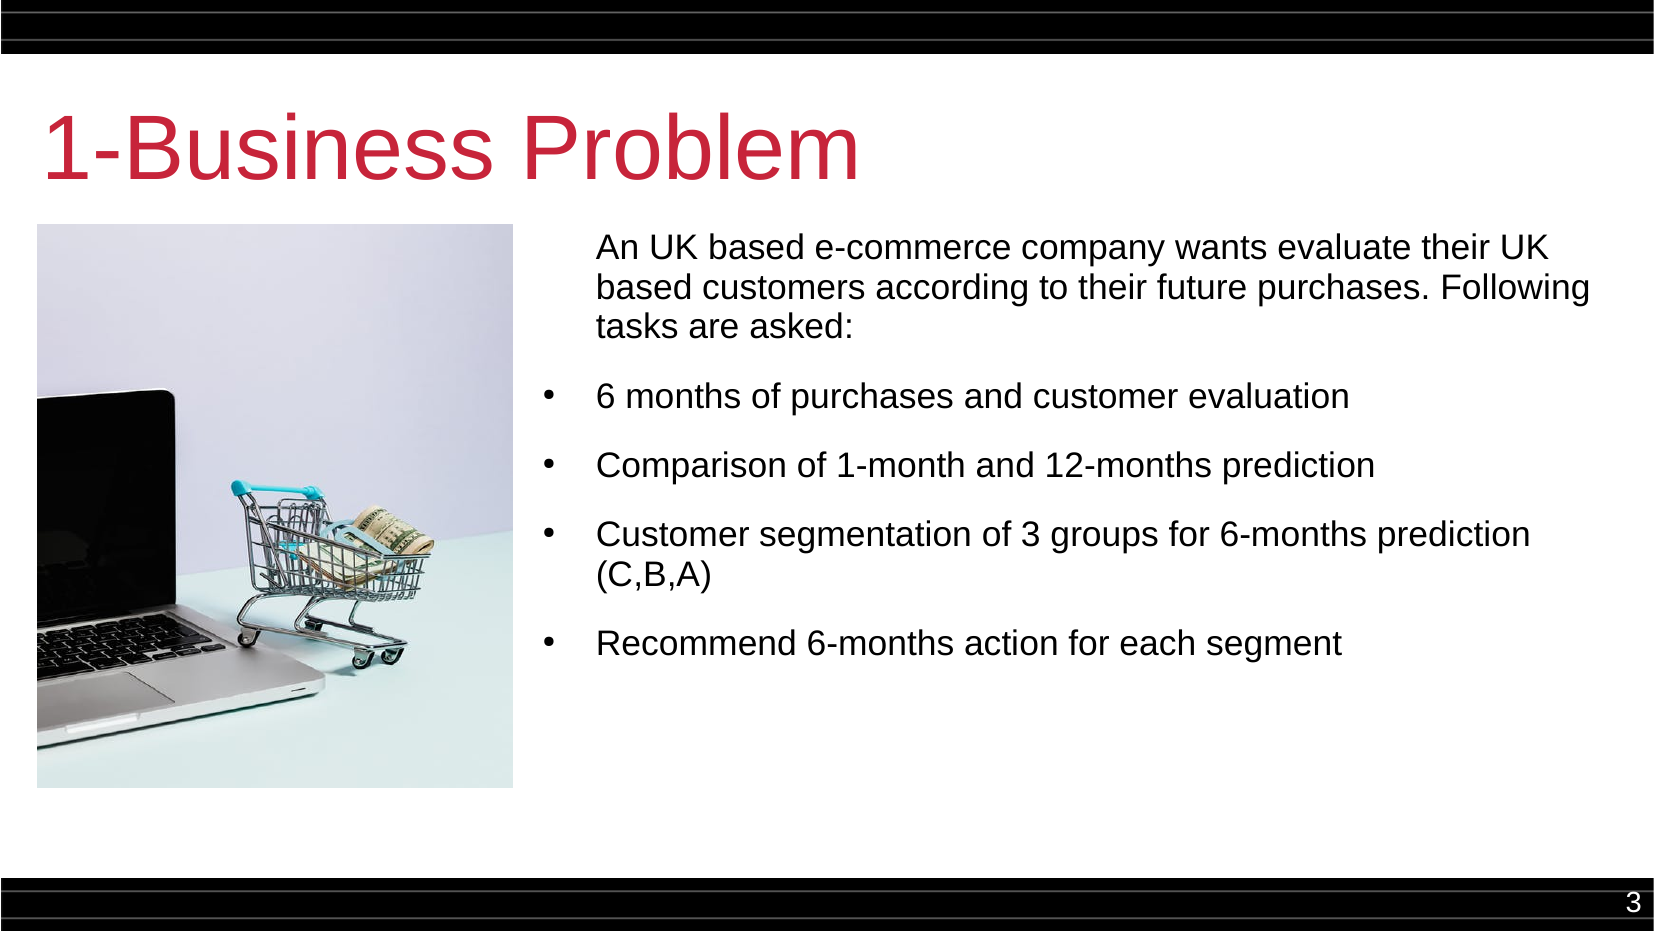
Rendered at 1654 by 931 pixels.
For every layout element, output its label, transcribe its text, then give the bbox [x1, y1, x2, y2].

title 1-Business Problem [41, 69, 1501, 226]
picture [1, 878, 1654, 931]
picture [1, 0, 1654, 54]
list An UK based e-commerce company wants evaluate their UK based customers according to their future purchases. Following tasks are asked: 6 months of purchases and customer evaluation Comparison of 1-month and 12-months prediction Customer segmentation of 3 groups for 6-months prediction (C,B,A) Recommend 6-months action for each segment [525, 227, 1651, 751]
picture [37, 224, 513, 788]
